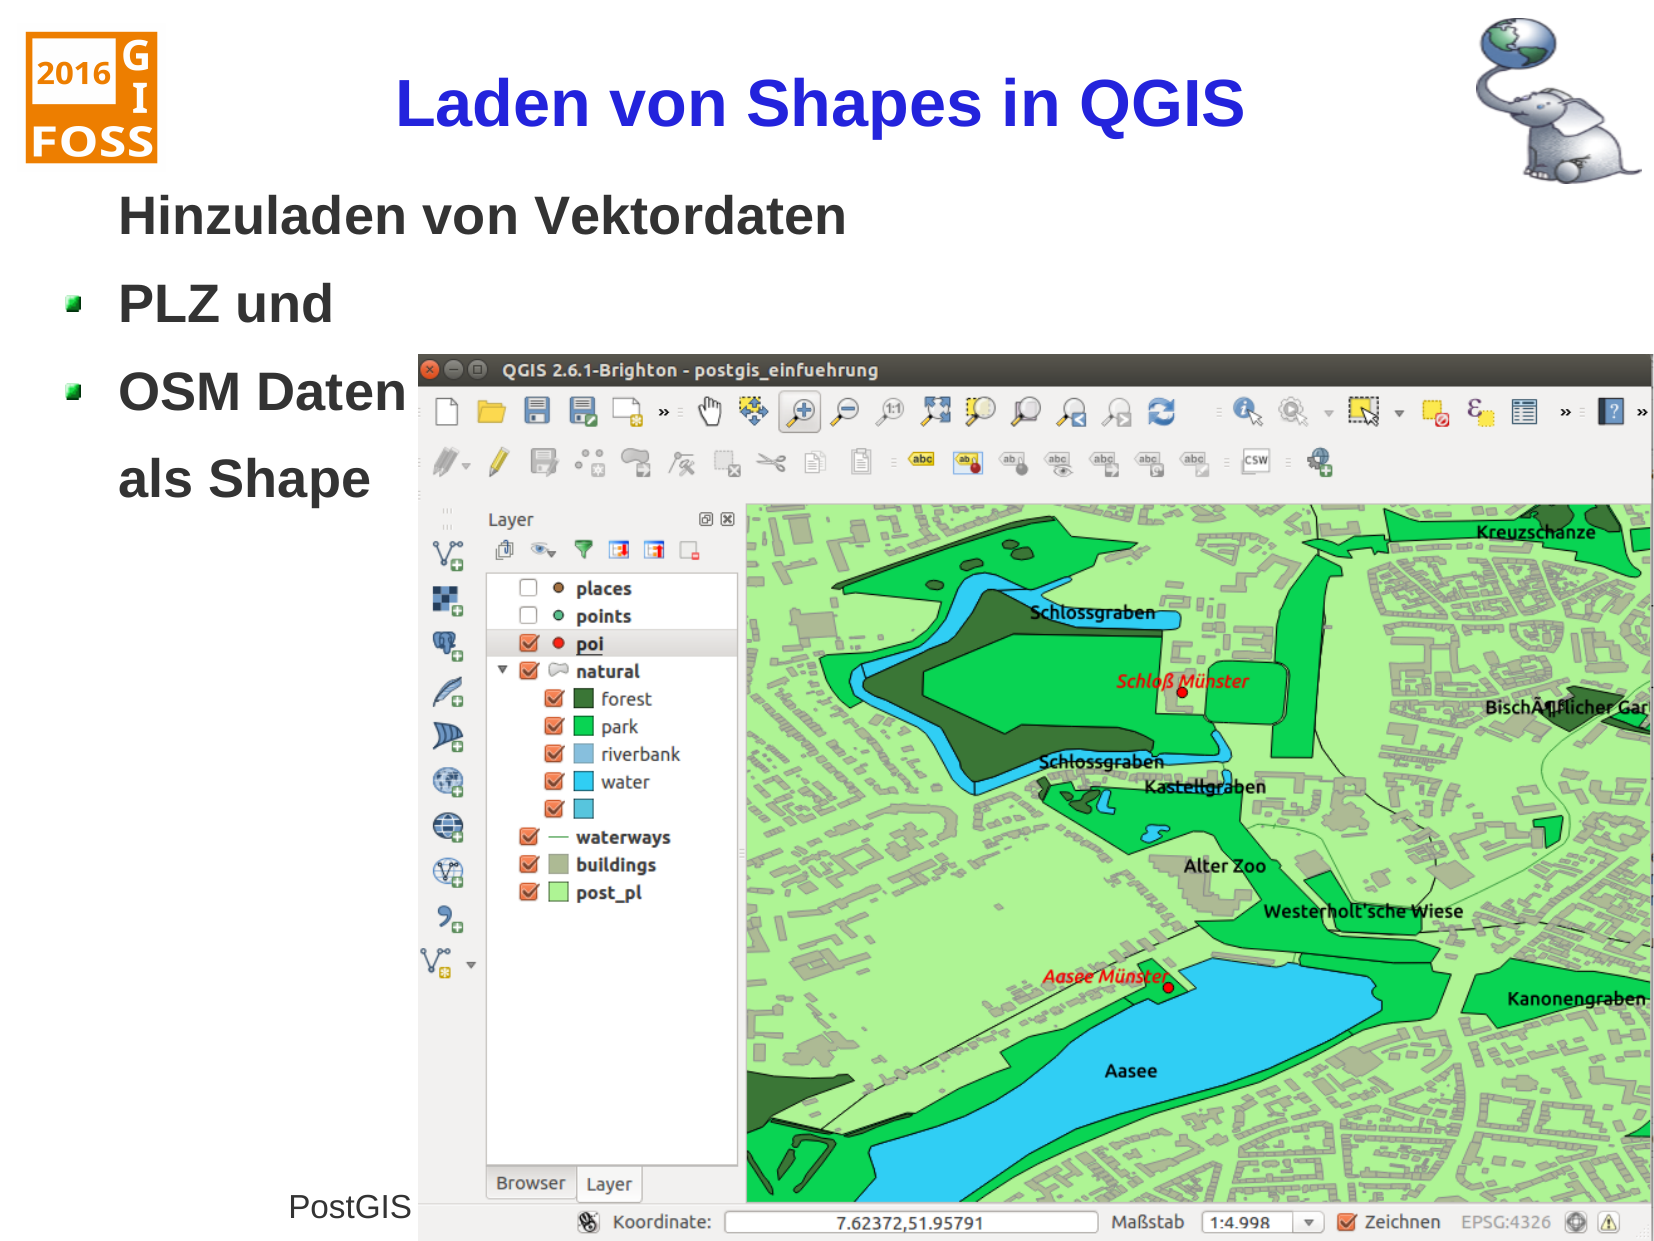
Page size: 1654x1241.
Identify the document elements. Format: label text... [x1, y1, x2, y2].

list Hinzuladen von Vektordaten PLZ und OSM Daten als Shape [47, 185, 1536, 1004]
picture [418, 354, 1654, 1241]
picture [17, 23, 166, 172]
picture [1476, 18, 1642, 184]
title Laden von Shapes in QGIS [76, 29, 1565, 178]
